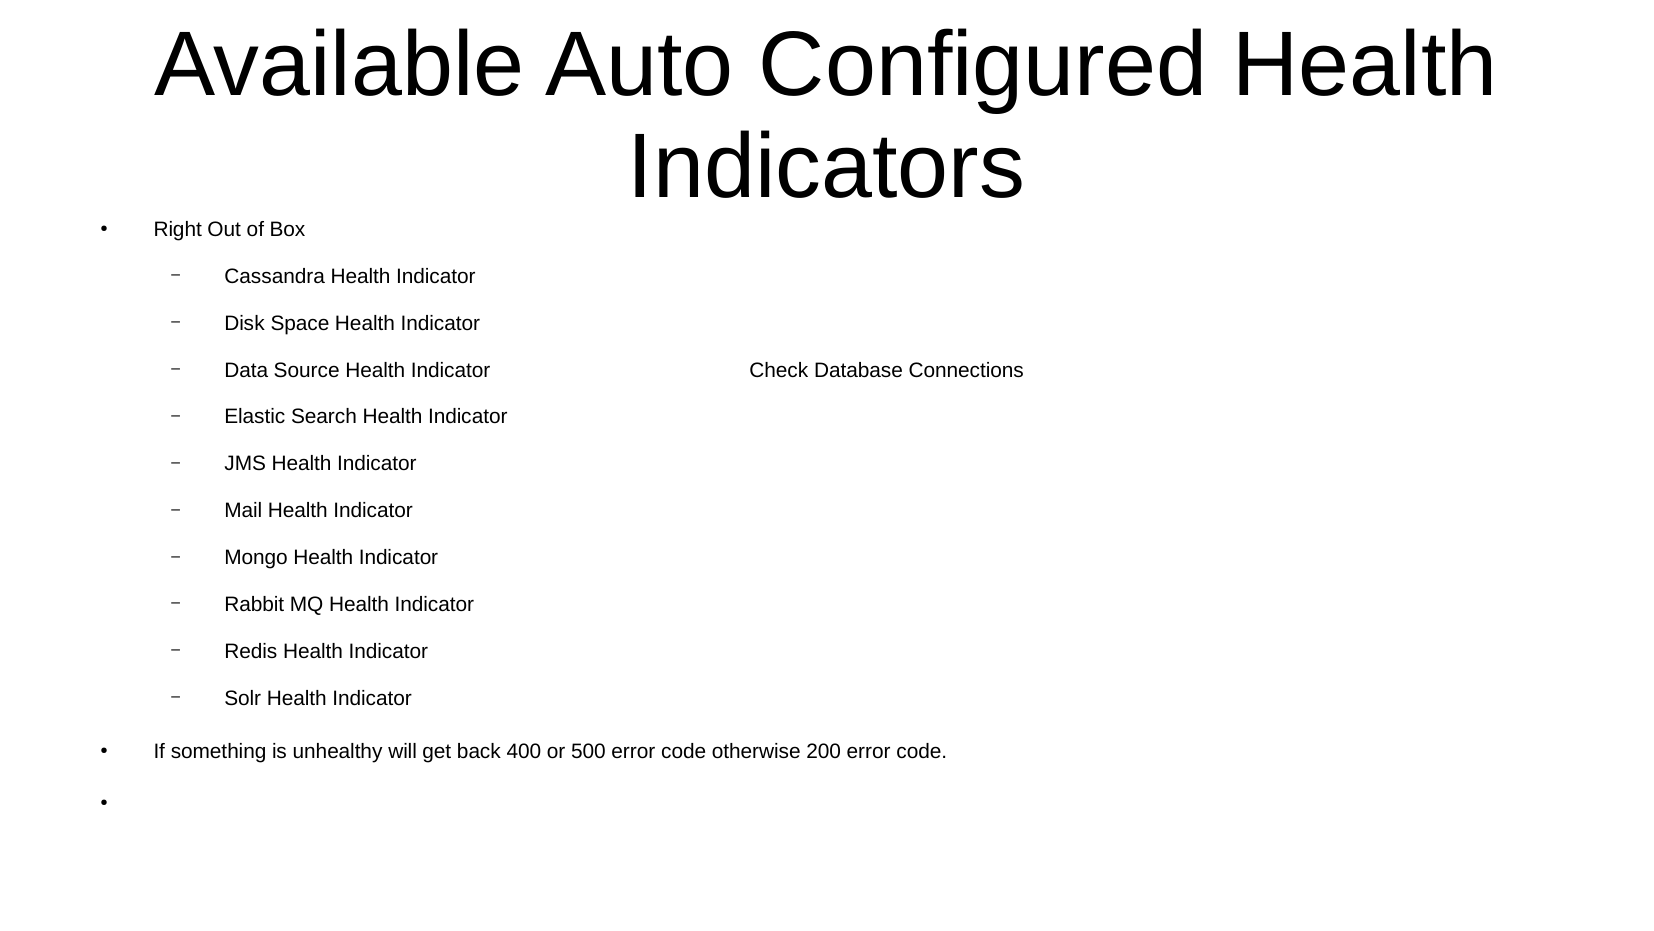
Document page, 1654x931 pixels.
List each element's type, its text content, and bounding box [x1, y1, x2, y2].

title Available Auto Configured Health Indicators [82, 12, 1571, 217]
list Right Out of Box Cassandra Health Indicator Disk Space Health Indicator Data Source Health Indicator Check Database Connections Elastic Search Health Indicator JMS Health Indicator Mail Health Indicator Mongo Health Indicator Rabbit MQ Health Indicator Redis Health Indicator Solr Health Indicator If something is unhealthy will get back 400 or 500 error code otherwise 200 error code. [82, 217, 1636, 916]
